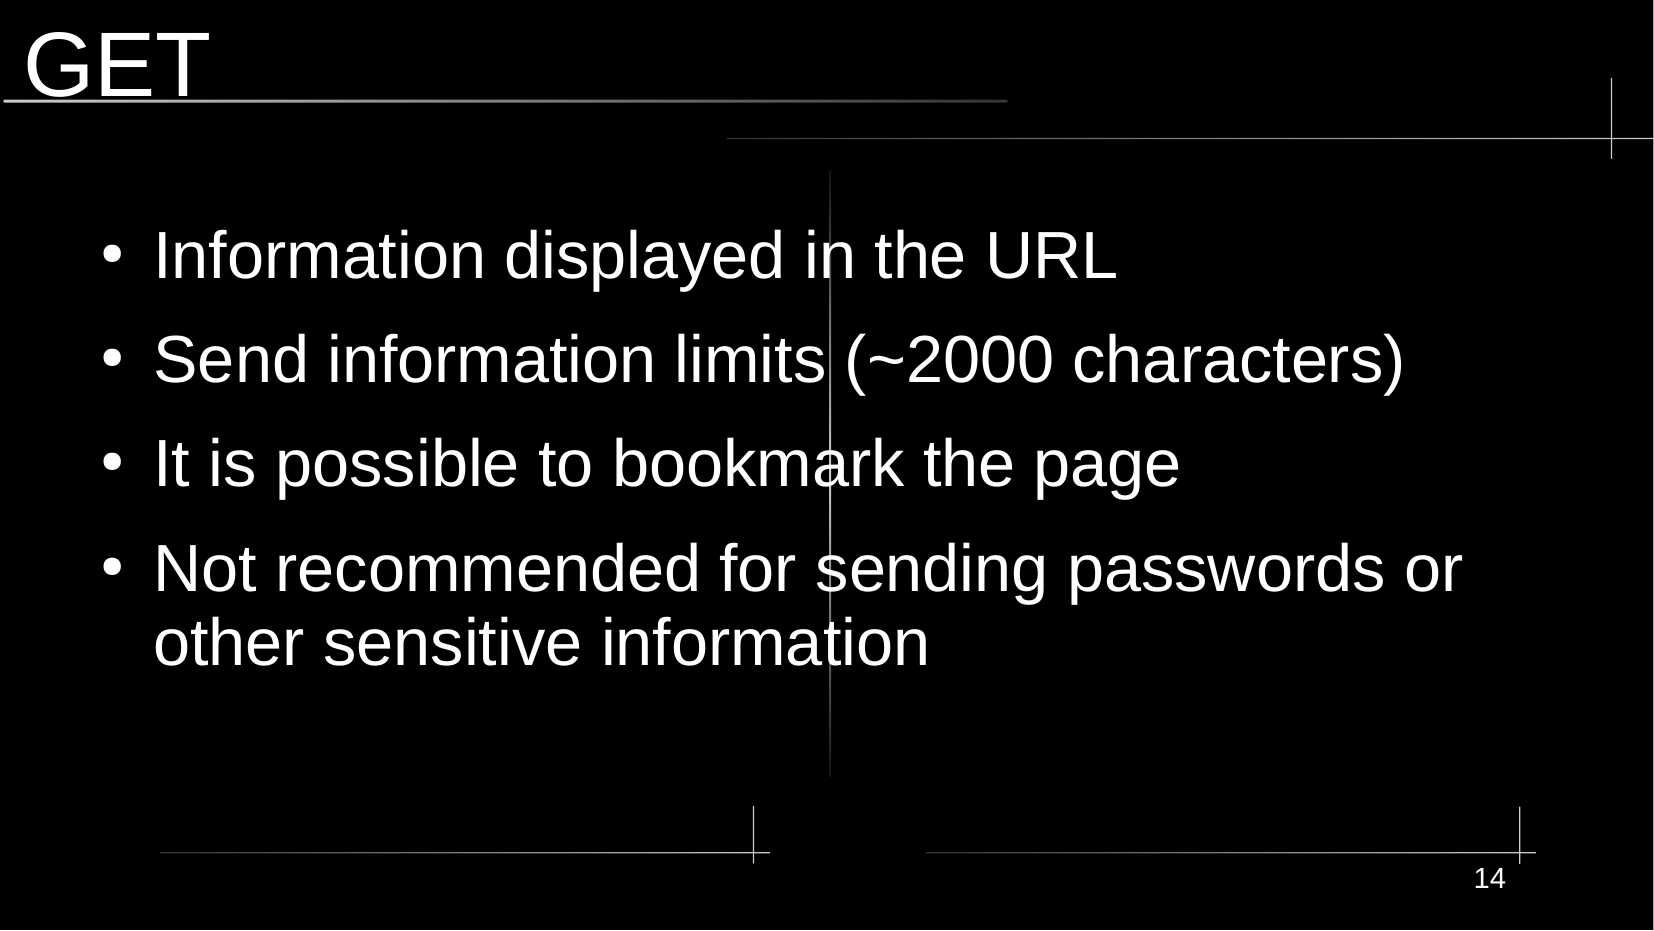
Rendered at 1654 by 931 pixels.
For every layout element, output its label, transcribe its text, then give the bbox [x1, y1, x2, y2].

title GET [23, 11, 1589, 119]
list Information displayed in the URL Send information limits (~2000 characters) It is possible to bookmark the page Not recommended for sending passwords or other sensitive information [82, 217, 1571, 758]
